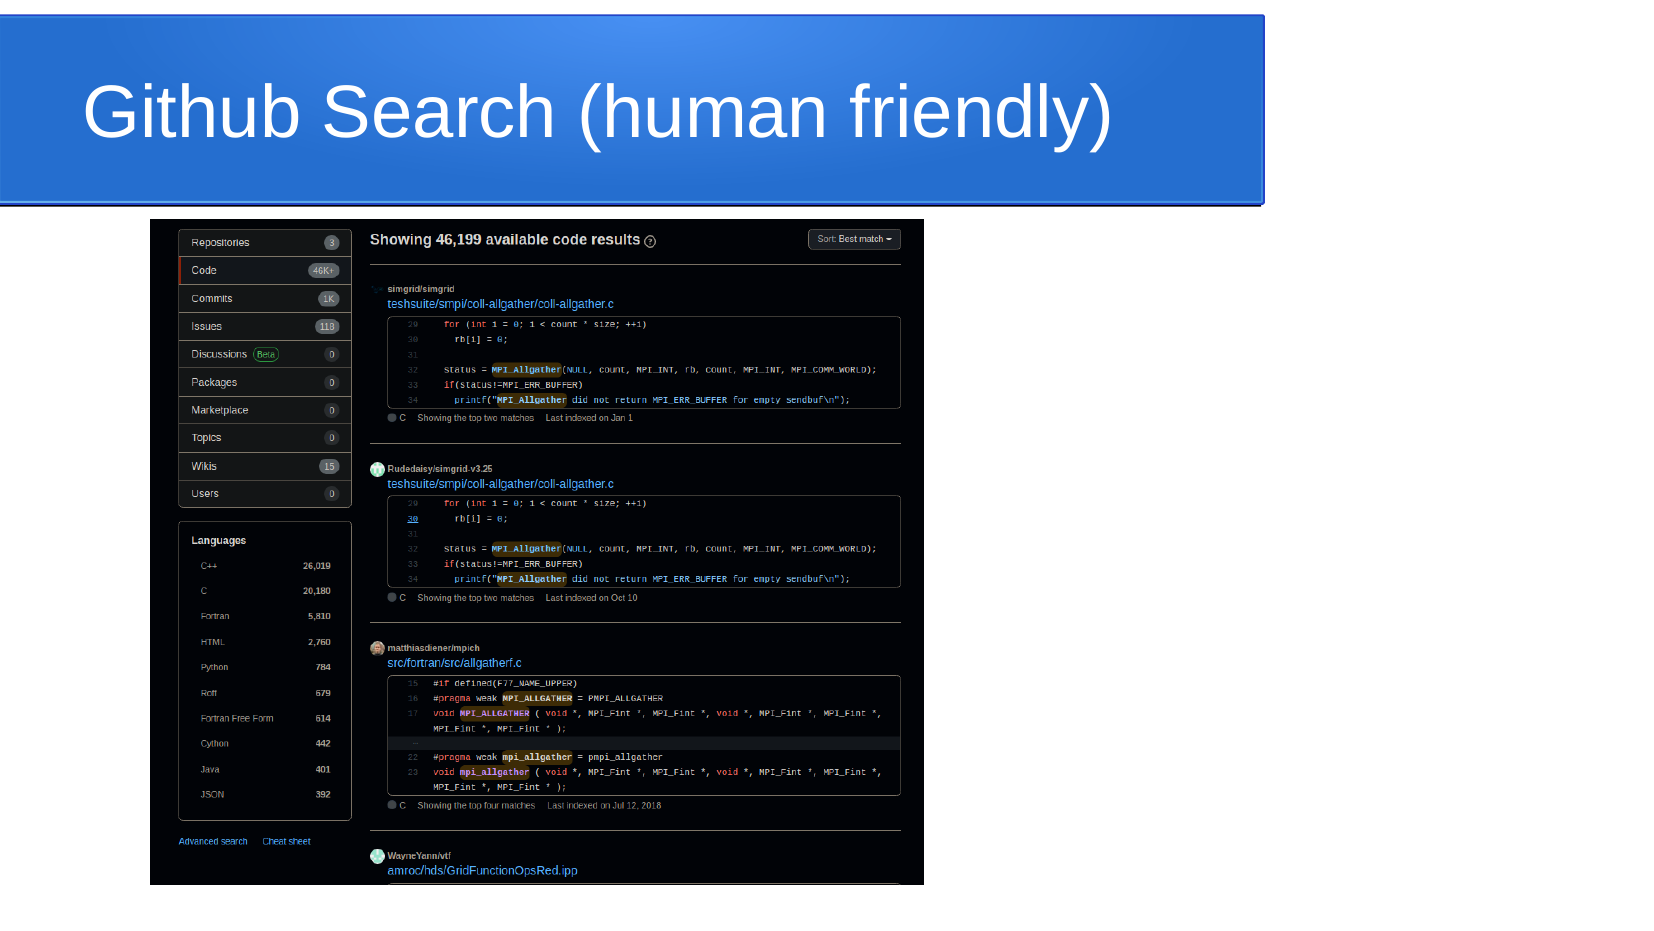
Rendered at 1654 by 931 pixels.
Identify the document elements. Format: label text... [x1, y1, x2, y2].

picture [150, 219, 924, 886]
title Github Search (human friendly) [82, 35, 1235, 189]
